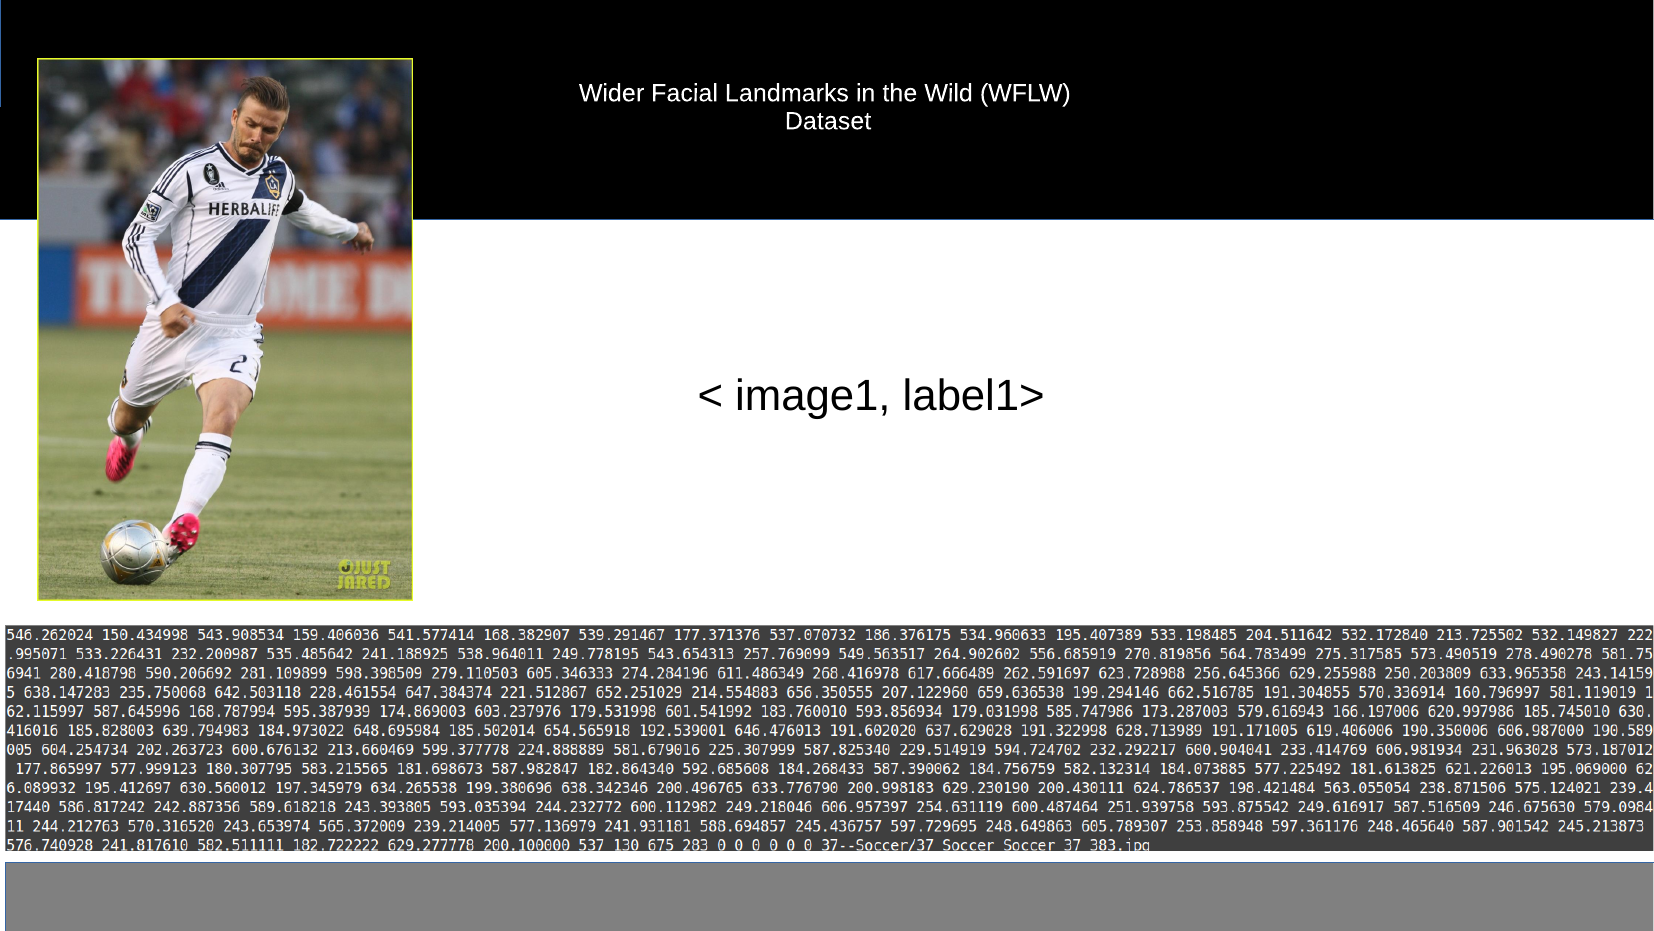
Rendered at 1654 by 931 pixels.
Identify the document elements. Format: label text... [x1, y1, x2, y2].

text_box [5, 862, 1654, 931]
text_box Wider Facial Landmarks in the Wild (WFLW) Dataset [0, 0, 1654, 220]
picture [37, 58, 413, 601]
text_box < image1, label1> [682, 363, 1208, 476]
picture [5, 625, 1654, 851]
